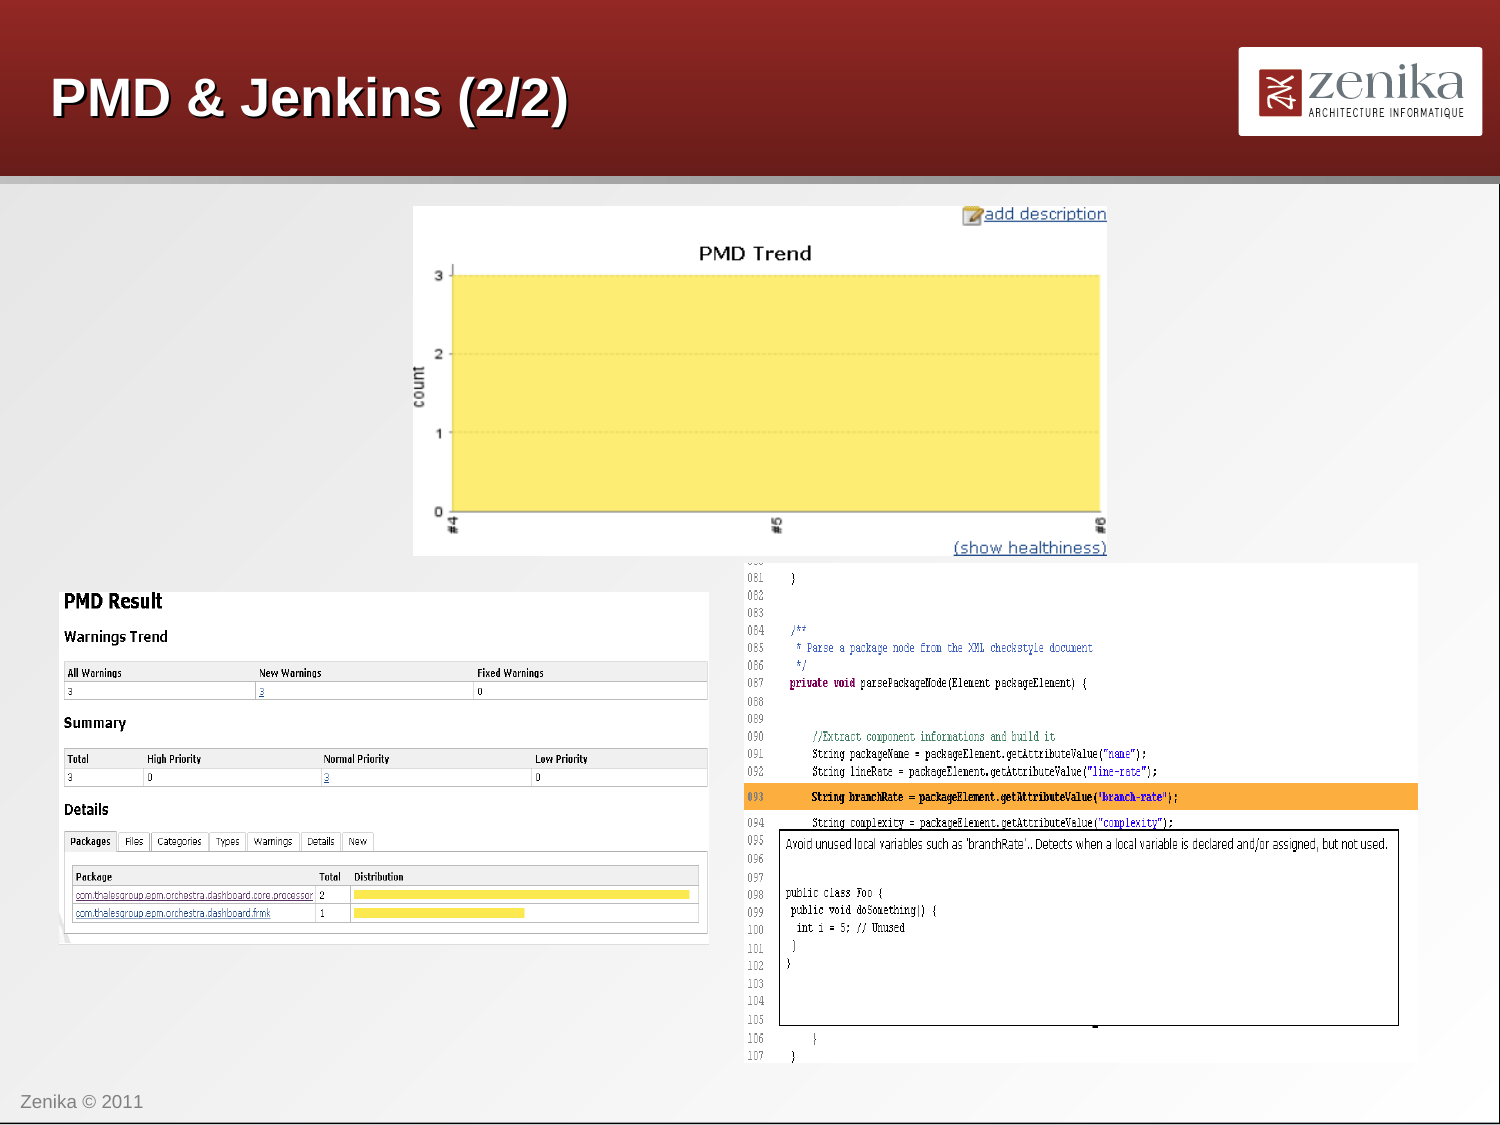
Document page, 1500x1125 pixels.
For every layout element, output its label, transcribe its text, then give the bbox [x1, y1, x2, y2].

title PMD & Jenkins (2/2) [50, 15, 1206, 180]
picture [59, 592, 709, 945]
picture [413, 206, 1107, 556]
picture [1257, 58, 1464, 125]
picture [744, 563, 1418, 1063]
